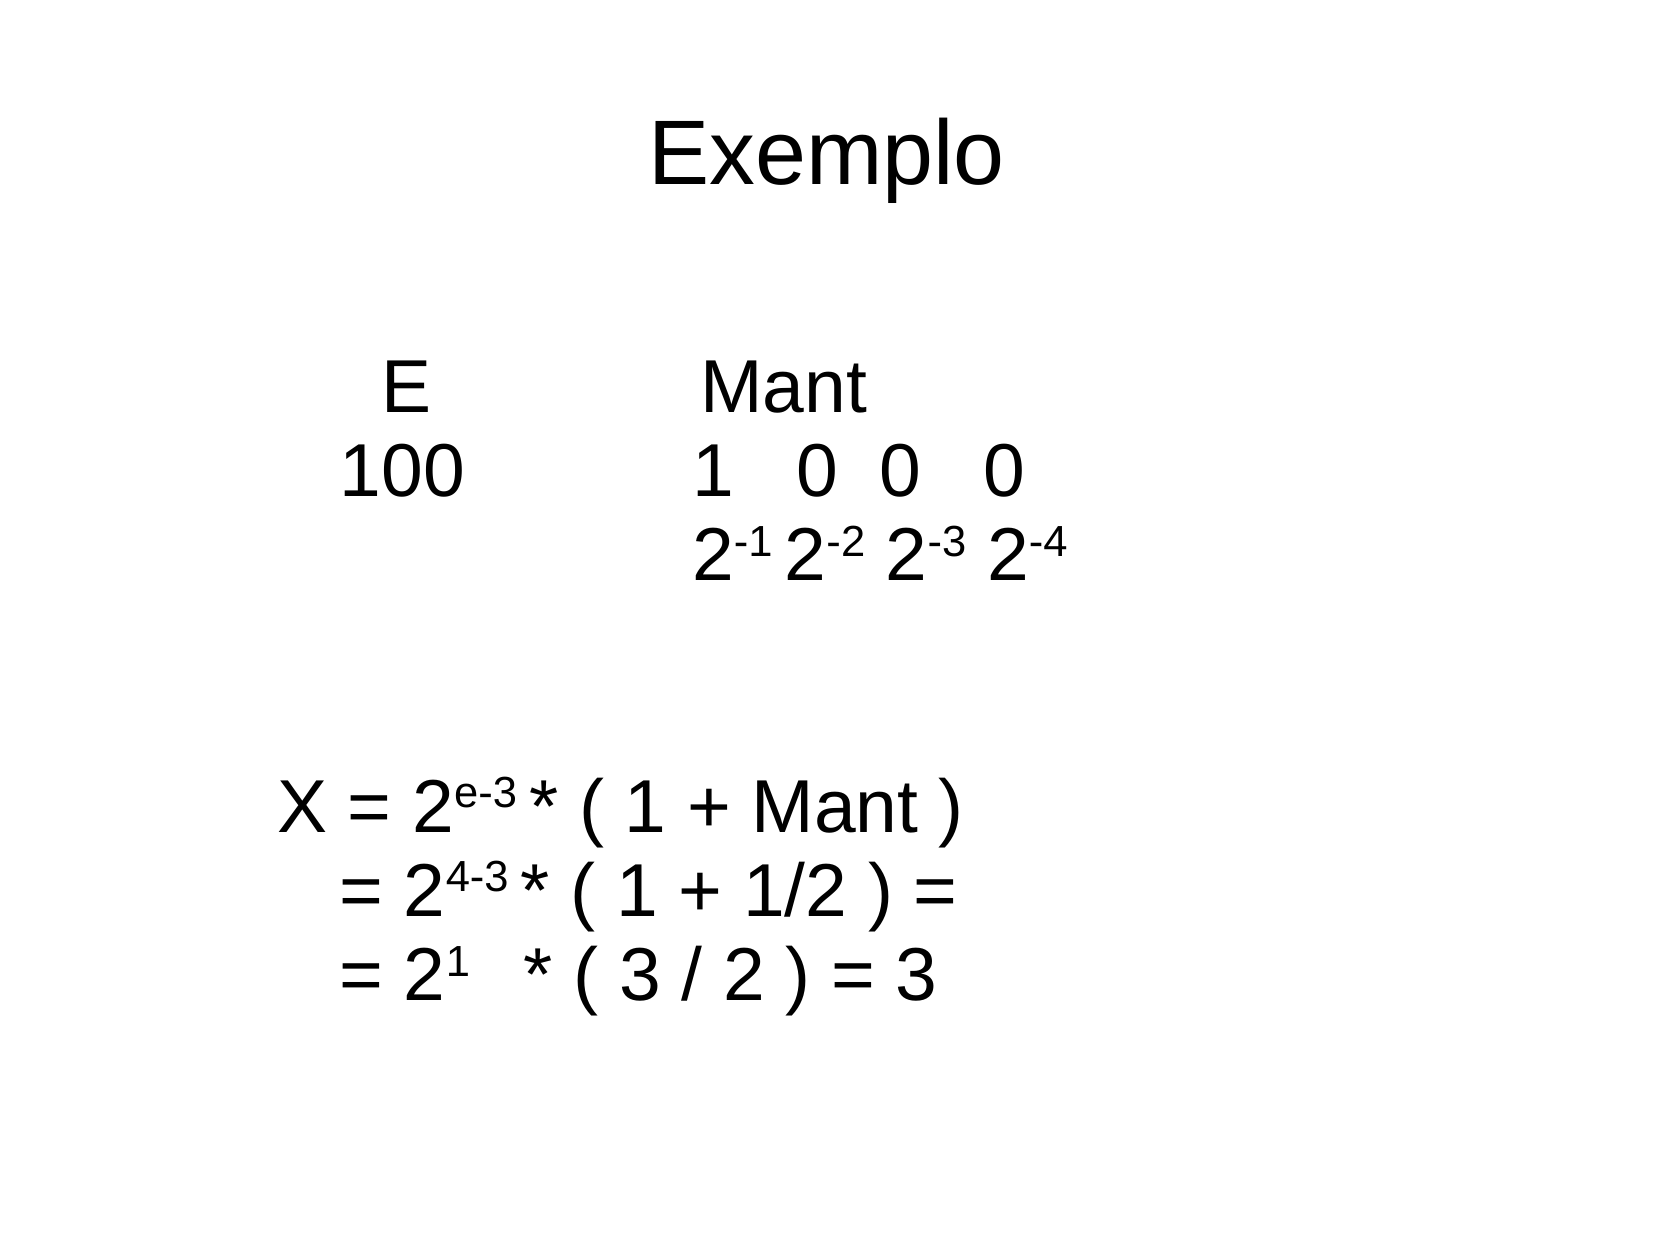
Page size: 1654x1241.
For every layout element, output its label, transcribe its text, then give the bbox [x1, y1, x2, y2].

text_box E Mant 100 1 0 0 0 2-1 2-2 2-3 2-4 X = 2e-3 * ( 1 + Mant ) = 24-3 * ( 1 + 1/2 ) = = 21 * ( 3 / 2 ) = 3 [262, 337, 1083, 1241]
title Exemplo [82, 49, 1571, 257]
